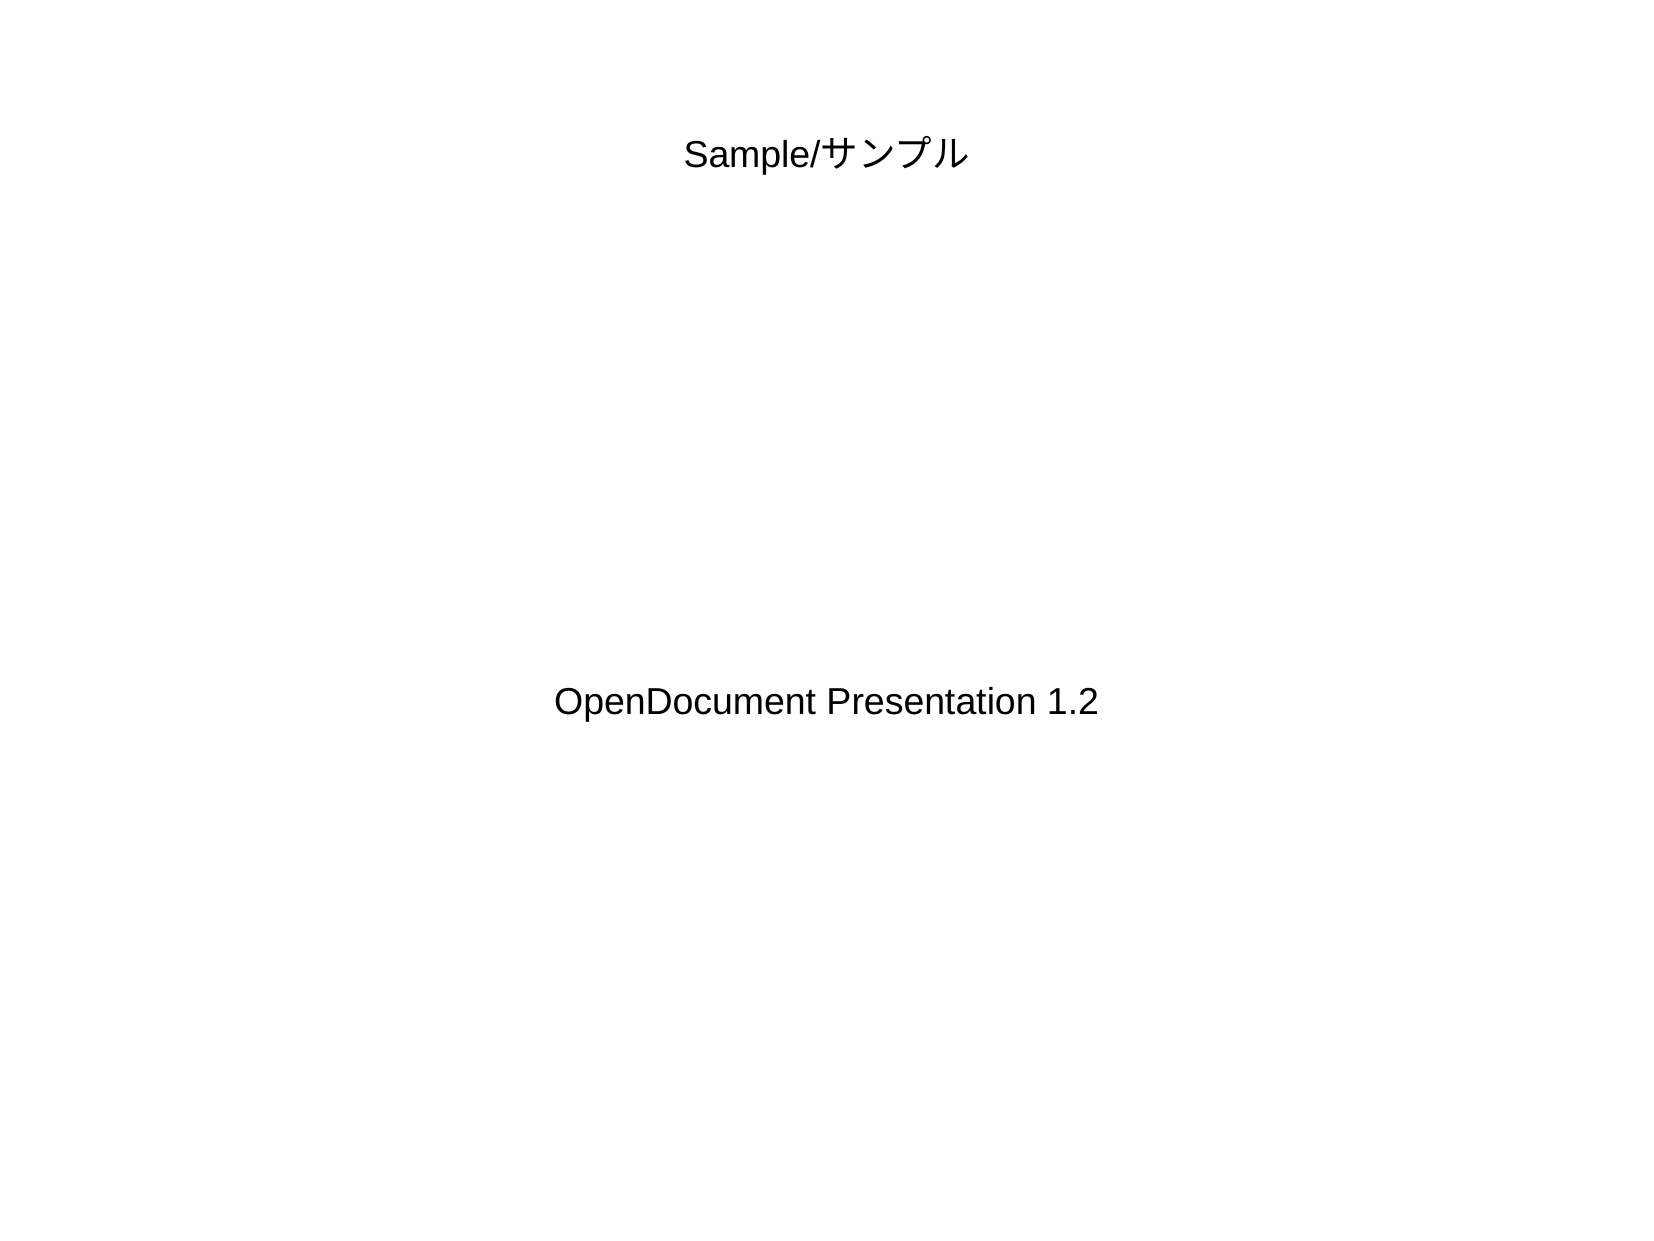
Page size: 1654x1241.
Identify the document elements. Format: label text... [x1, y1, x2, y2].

text_box OpenDocument Presentation 1.2 [82, 290, 1571, 1109]
text_box Sample/サンプル [82, 49, 1571, 257]
